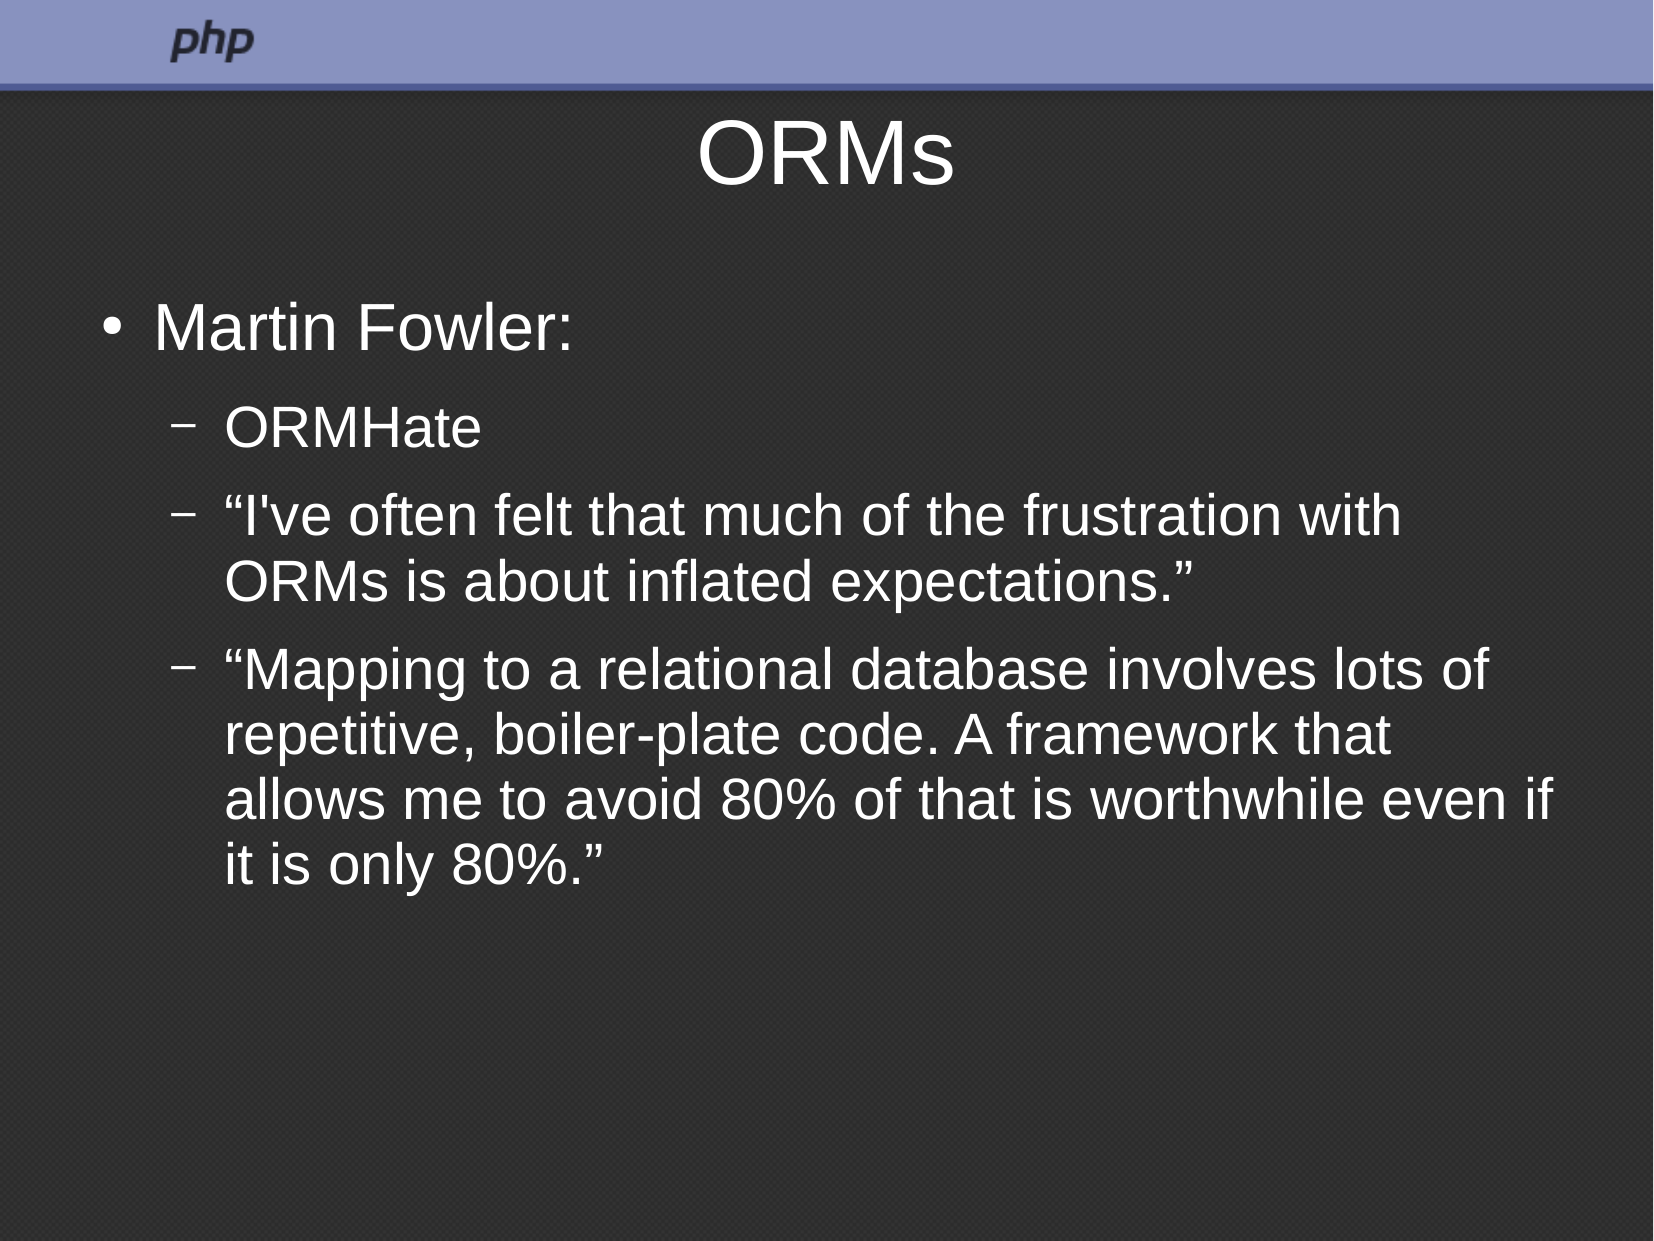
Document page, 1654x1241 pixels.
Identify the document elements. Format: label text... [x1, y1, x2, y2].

picture [0, 0, 1654, 1241]
list Martin Fowler: ORMHate “I've often felt that much of the frustration with ORMs is about inflated expectations.” “Mapping to a relational database involves lots of repetitive, boiler-plate code. A framework that allows me to avoid 80% of that is worthwhile even if it is only 80%.” [82, 290, 1571, 1010]
title ORMs [82, 49, 1571, 257]
